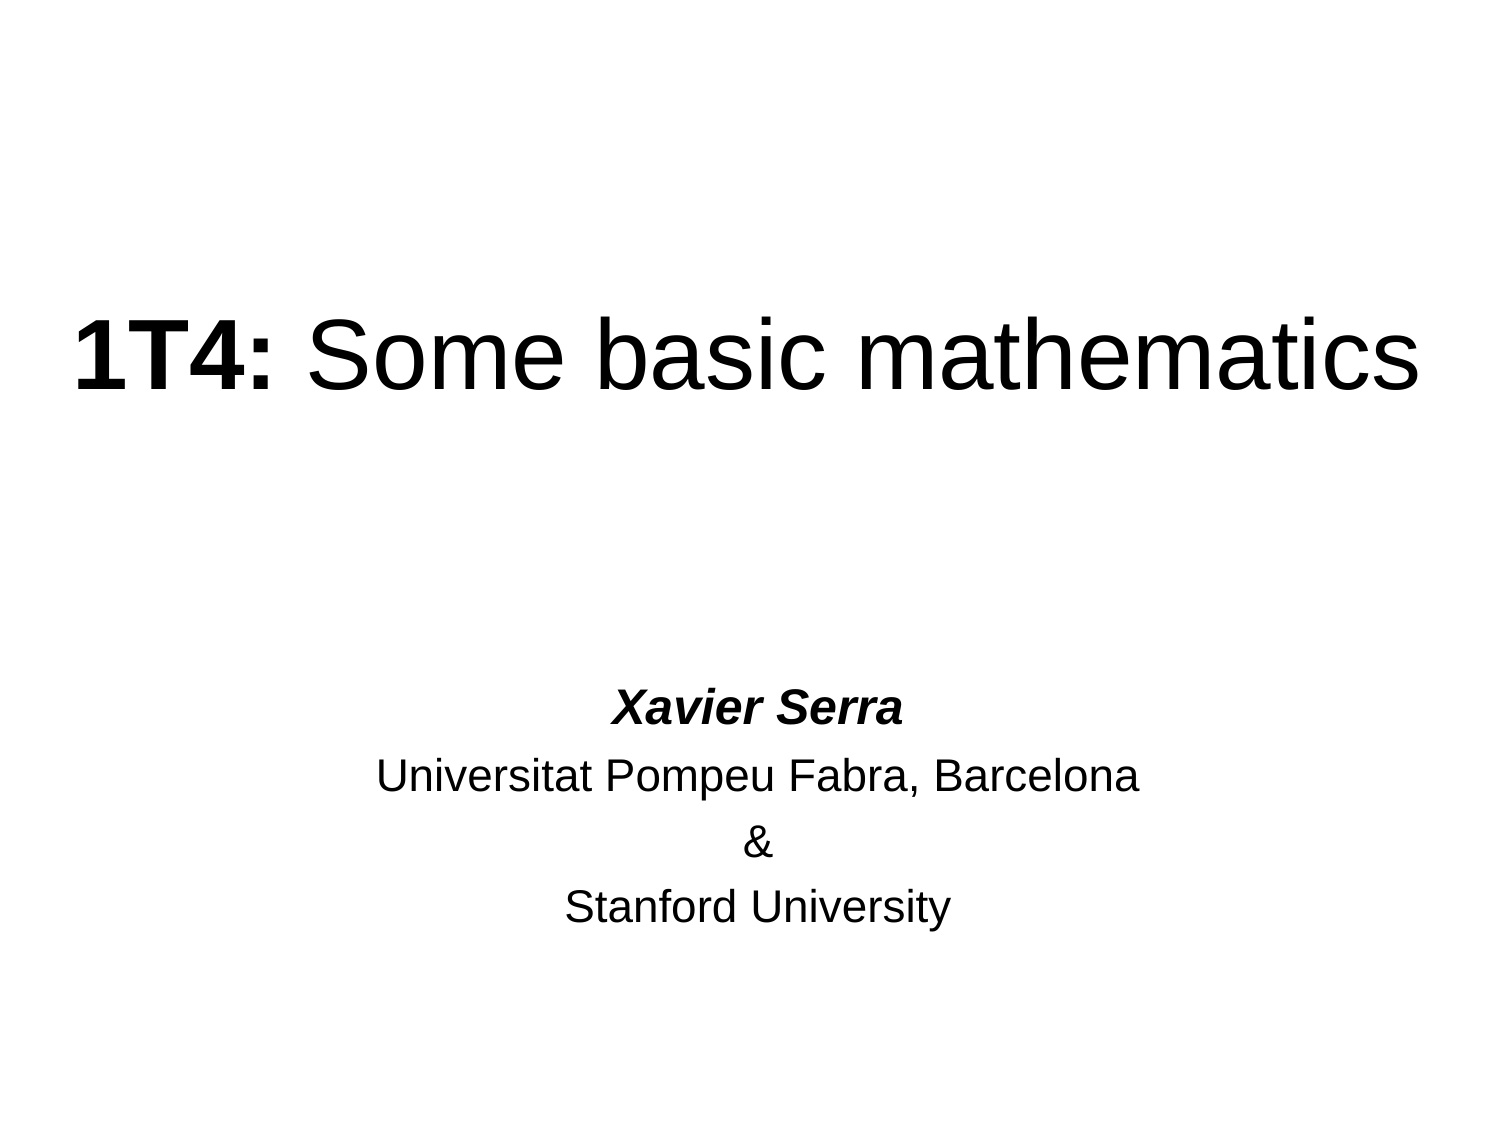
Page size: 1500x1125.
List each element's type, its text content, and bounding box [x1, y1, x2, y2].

title 1T4: Some basic mathematics [57, 260, 1438, 449]
text_box Xavier Serra Universitat Pompeu Fabra, Barcelona & Stanford University [301, 671, 1215, 956]
